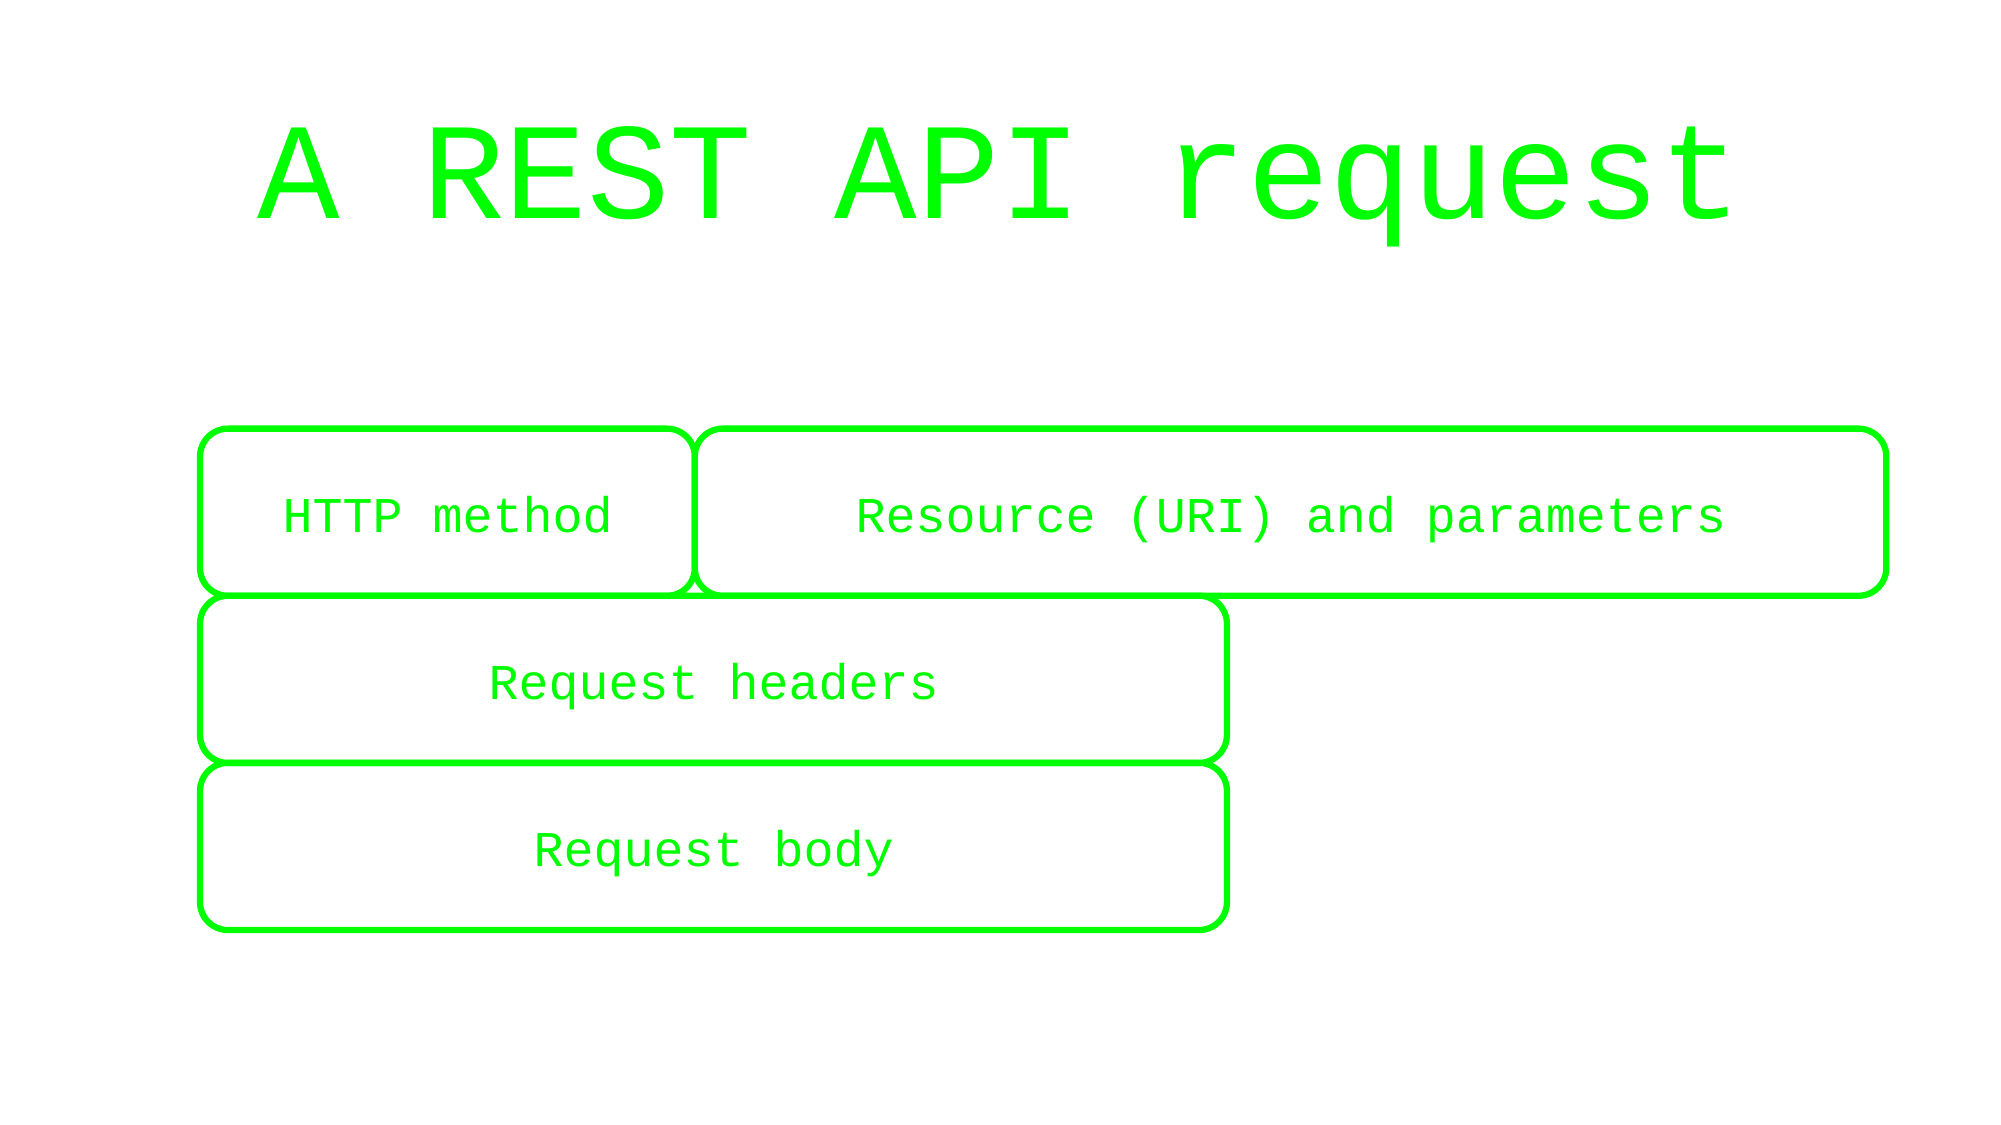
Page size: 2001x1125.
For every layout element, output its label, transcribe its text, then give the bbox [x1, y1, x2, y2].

text_box Resource (URI) and parameters [694, 428, 1887, 596]
text_box HTTP method [200, 428, 695, 596]
text_box A REST API request [0, 73, 2000, 256]
text_box Request headers [200, 595, 1227, 763]
text_box Request body [200, 762, 1227, 931]
